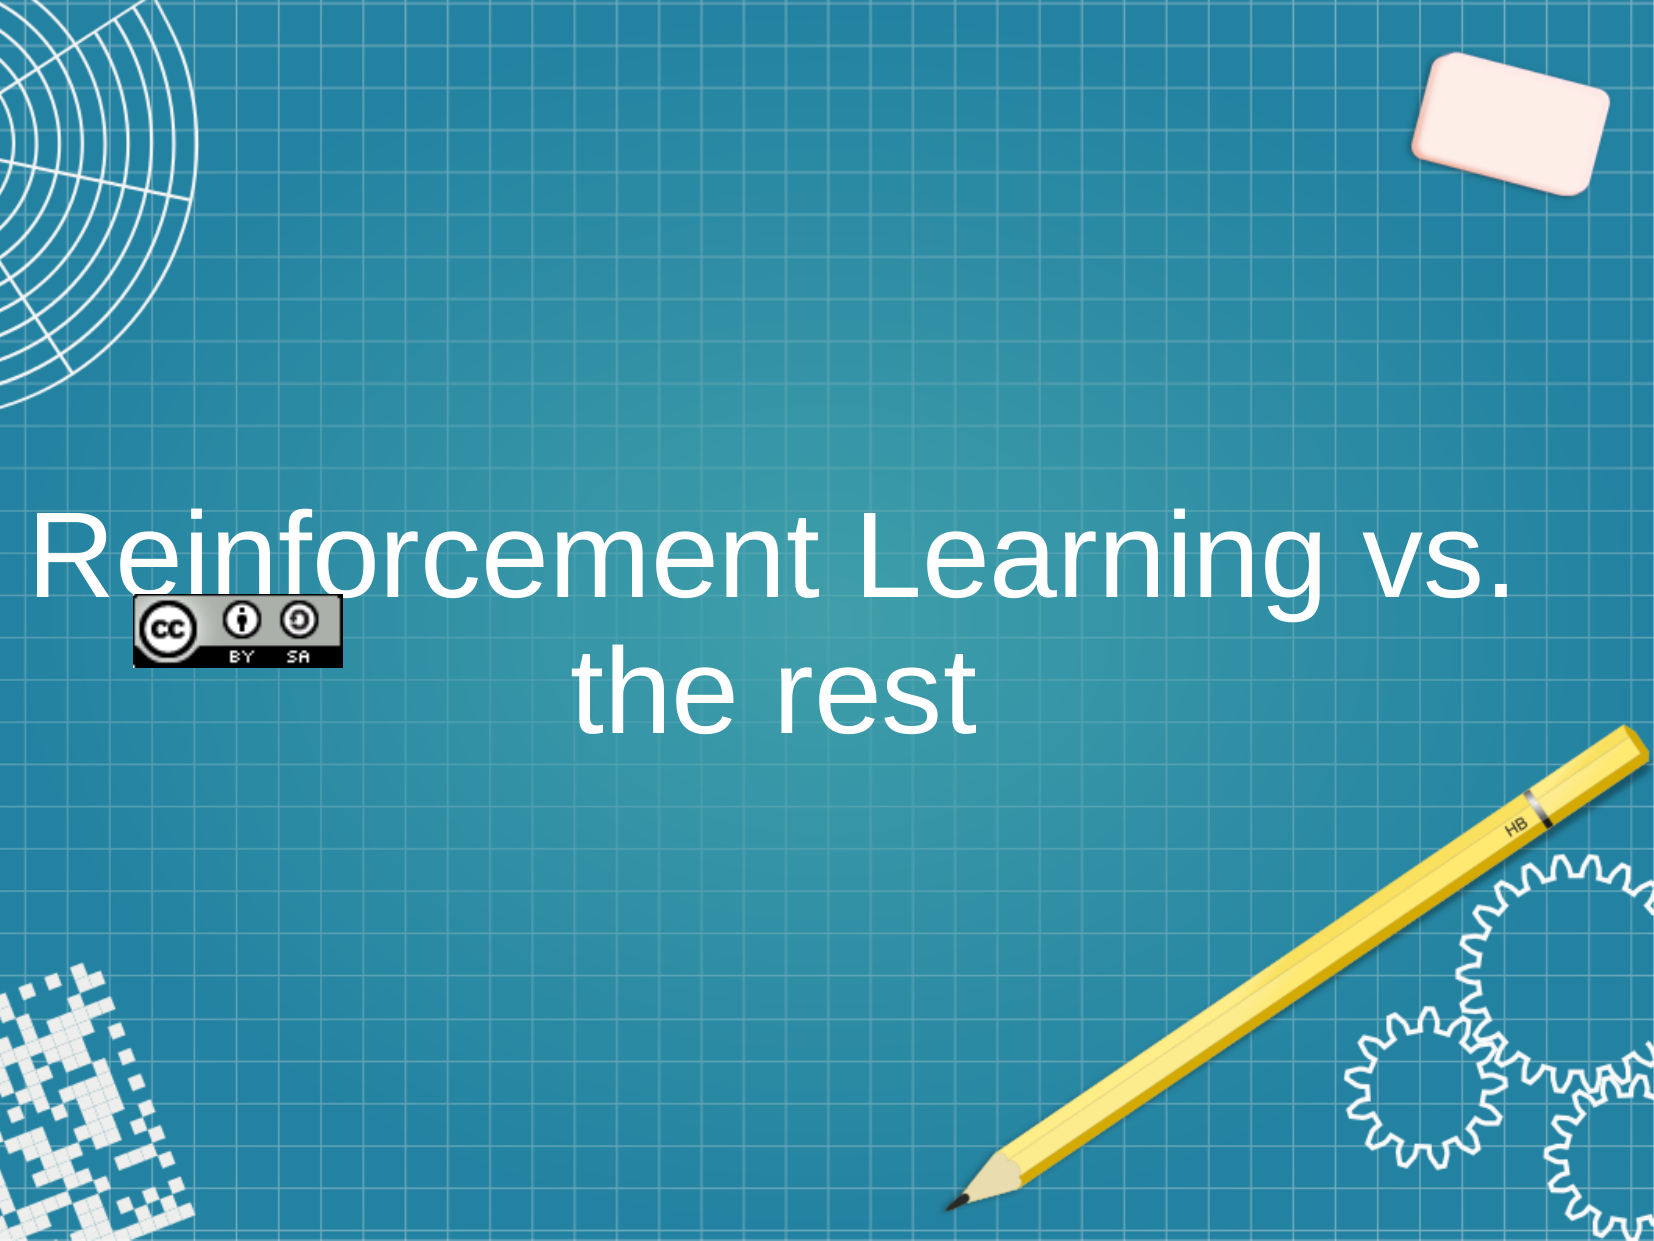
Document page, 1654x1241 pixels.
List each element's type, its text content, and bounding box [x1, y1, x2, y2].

picture [133, 594, 343, 668]
picture [0, 0, 1654, 1241]
title Reinforcement Learning vs. the rest [0, 451, 1571, 796]
